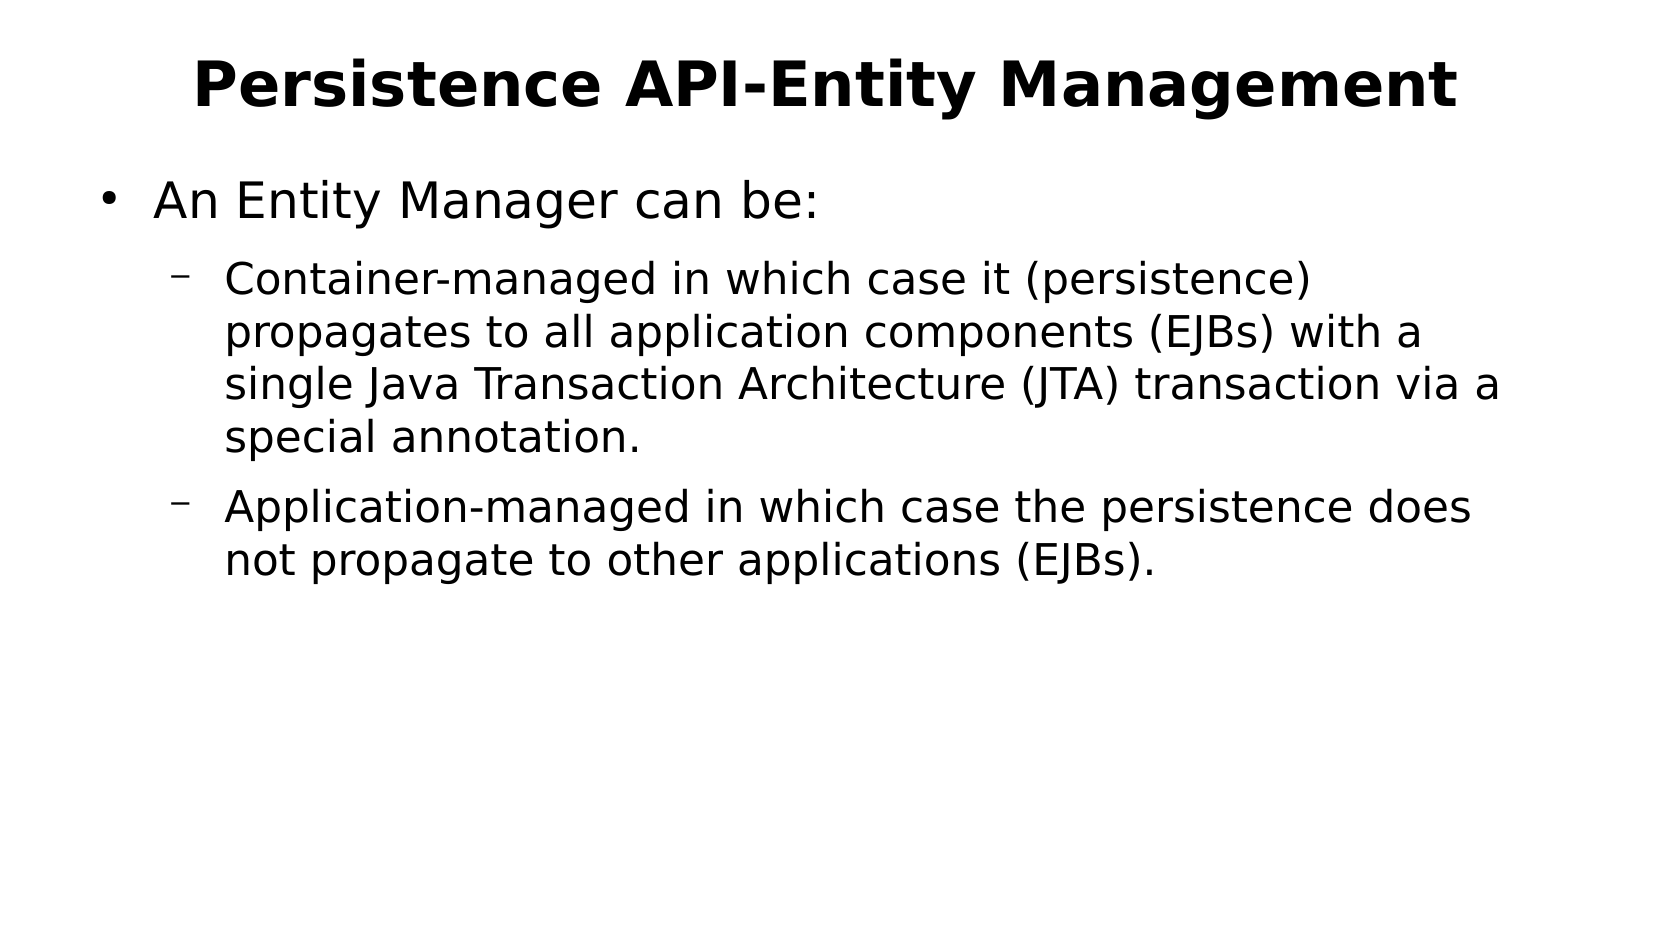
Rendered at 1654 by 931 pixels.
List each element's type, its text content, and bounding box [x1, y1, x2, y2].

list An Entity Manager can be: Container-managed in which case it (persistence) propagates to all application components (EJBs) with a single Java Transaction Architecture (JTA) transaction via a special annotation. Application-managed in which case the persistence does not propagate to other applications (EJBs). [82, 168, 1538, 889]
title Persistence API-Entity Management [82, 36, 1571, 147]
